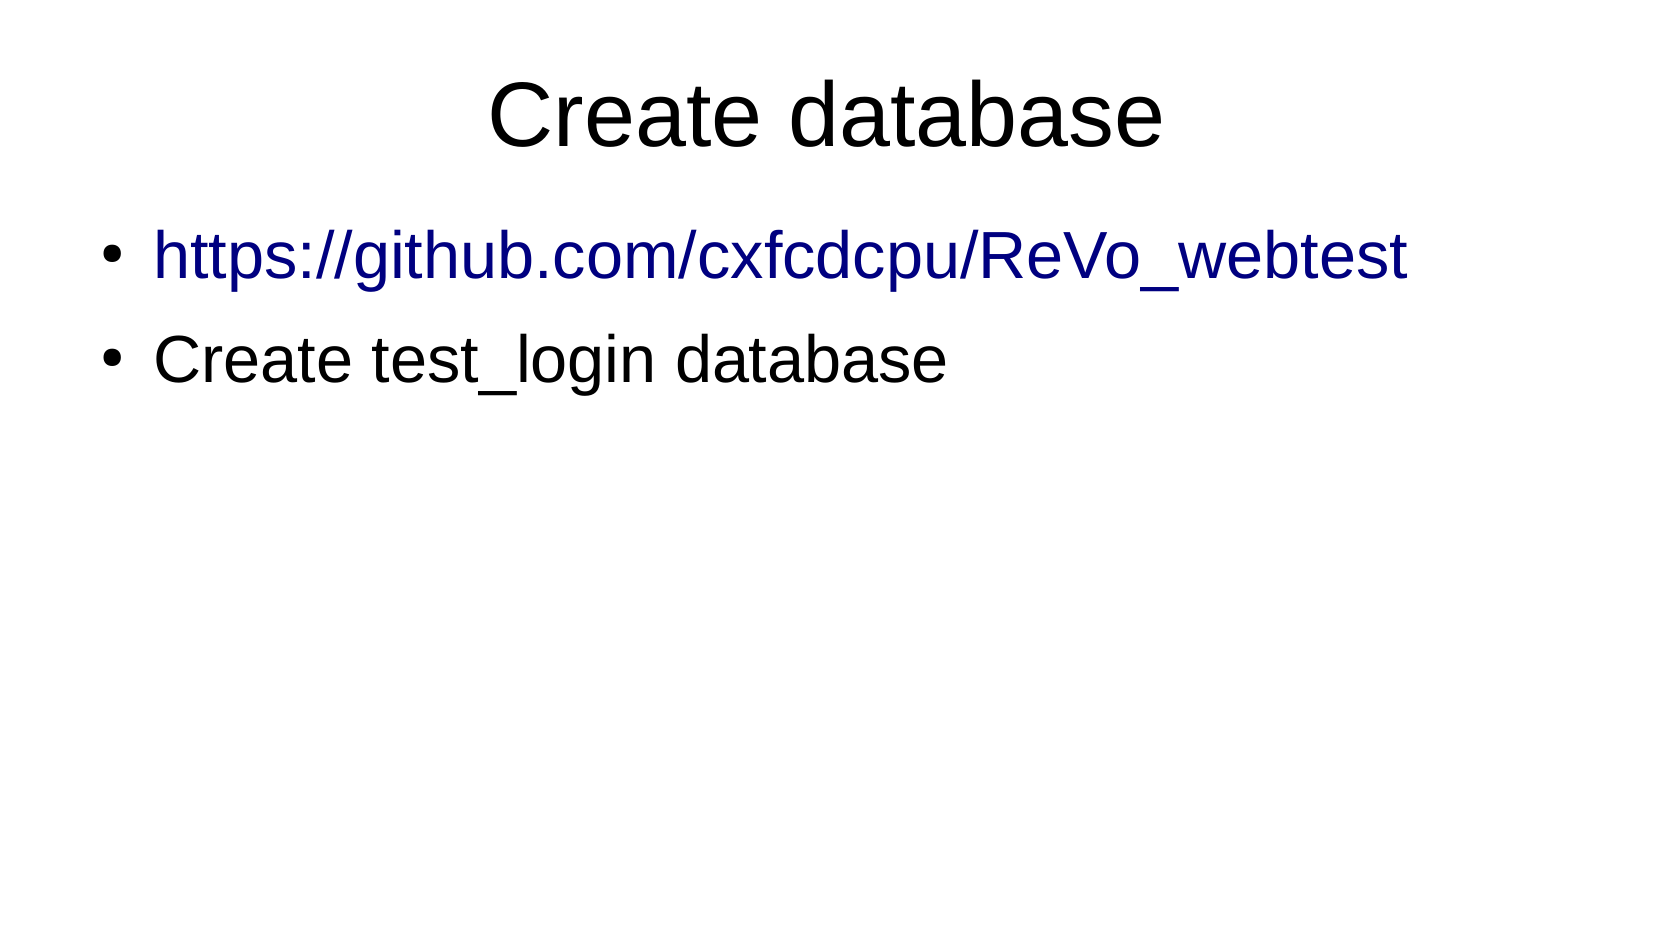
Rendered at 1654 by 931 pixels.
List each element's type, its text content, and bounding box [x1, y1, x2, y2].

title Create database [82, 37, 1571, 193]
list https://github.com/cxfcdcpu/ReVo_webtest Create test_login database [82, 217, 1571, 758]
